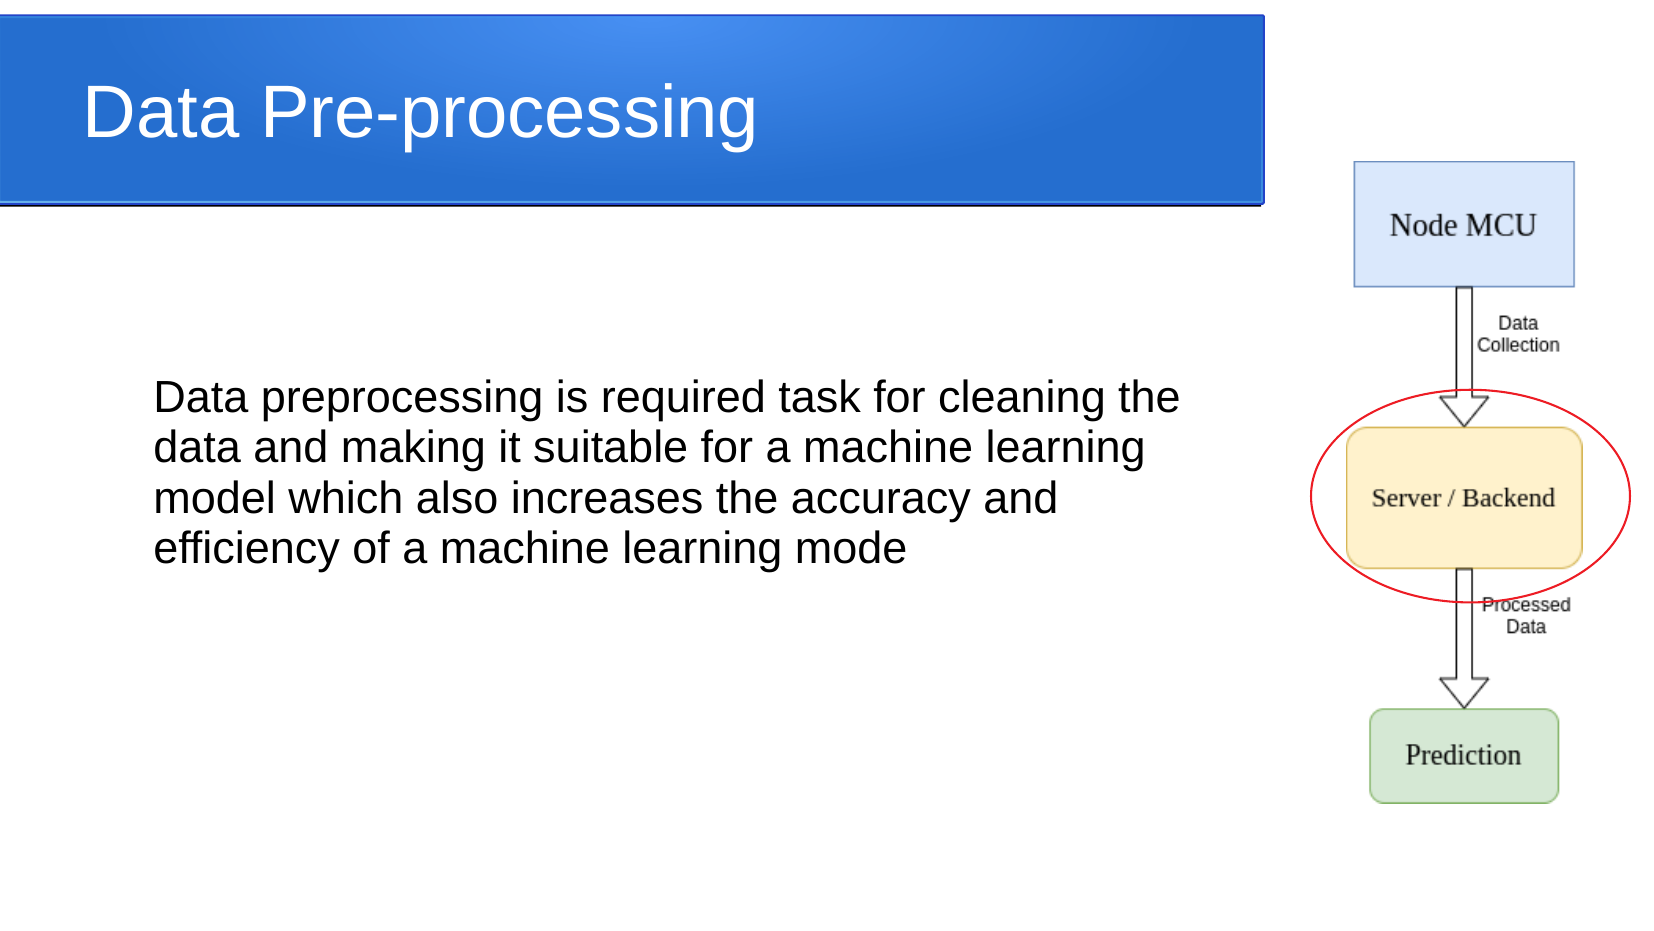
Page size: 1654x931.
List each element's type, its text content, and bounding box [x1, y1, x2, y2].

picture [1346, 564, 1583, 804]
text_box [1311, 389, 1630, 603]
picture [1346, 161, 1583, 428]
title Data Pre-processing [82, 35, 1235, 189]
list Data preprocessing is required task for cleaning the data and making it suitable for a machine learning model which also increases the accuracy and efficiency of a machine learning mode [94, 354, 1205, 591]
